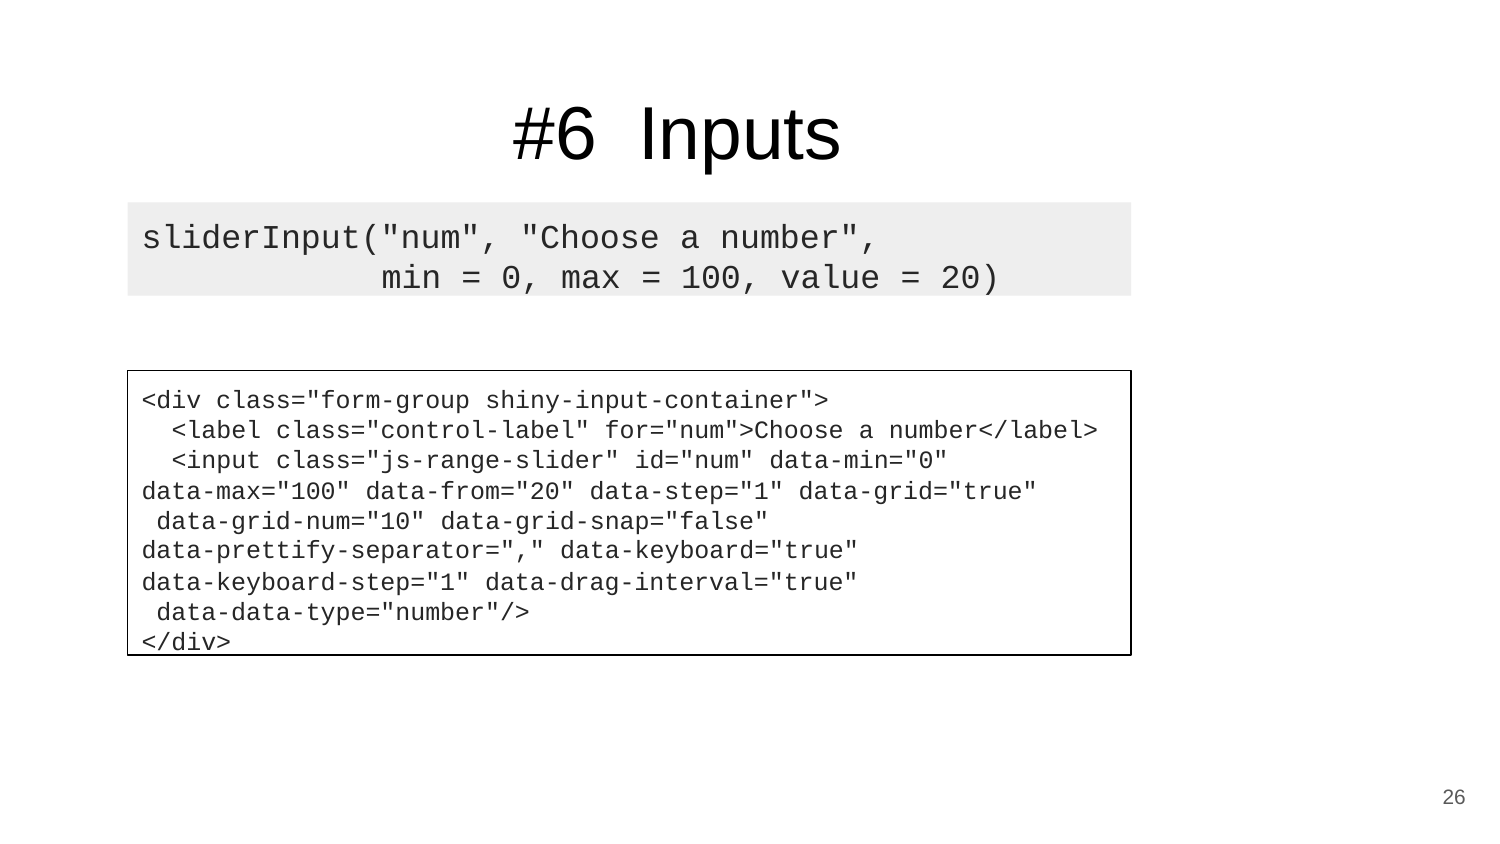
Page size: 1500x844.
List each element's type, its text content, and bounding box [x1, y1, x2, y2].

slide_number <number> [1438, 783, 1470, 844]
title #6 Inputs [511, 82, 991, 226]
text_box sliderInput("num", "Choose a number", min = 0, max = 100, value = 20) [127, 202, 1132, 296]
text_box <div class="form-group shiny-input-container"> <label class="control-label" for="num">Choose a number</label> <input class="js-range-slider" id="num" data-min="0" data-max="100" data-from="20" data-step="1" data-grid="true" data-grid-num="10" data-grid-snap="false" data-prettify-separator="," data-keyboard="true" data-keyboard-step="1" data-drag-interval="true" data-data-type="number"/> </div> [127, 370, 1132, 655]
